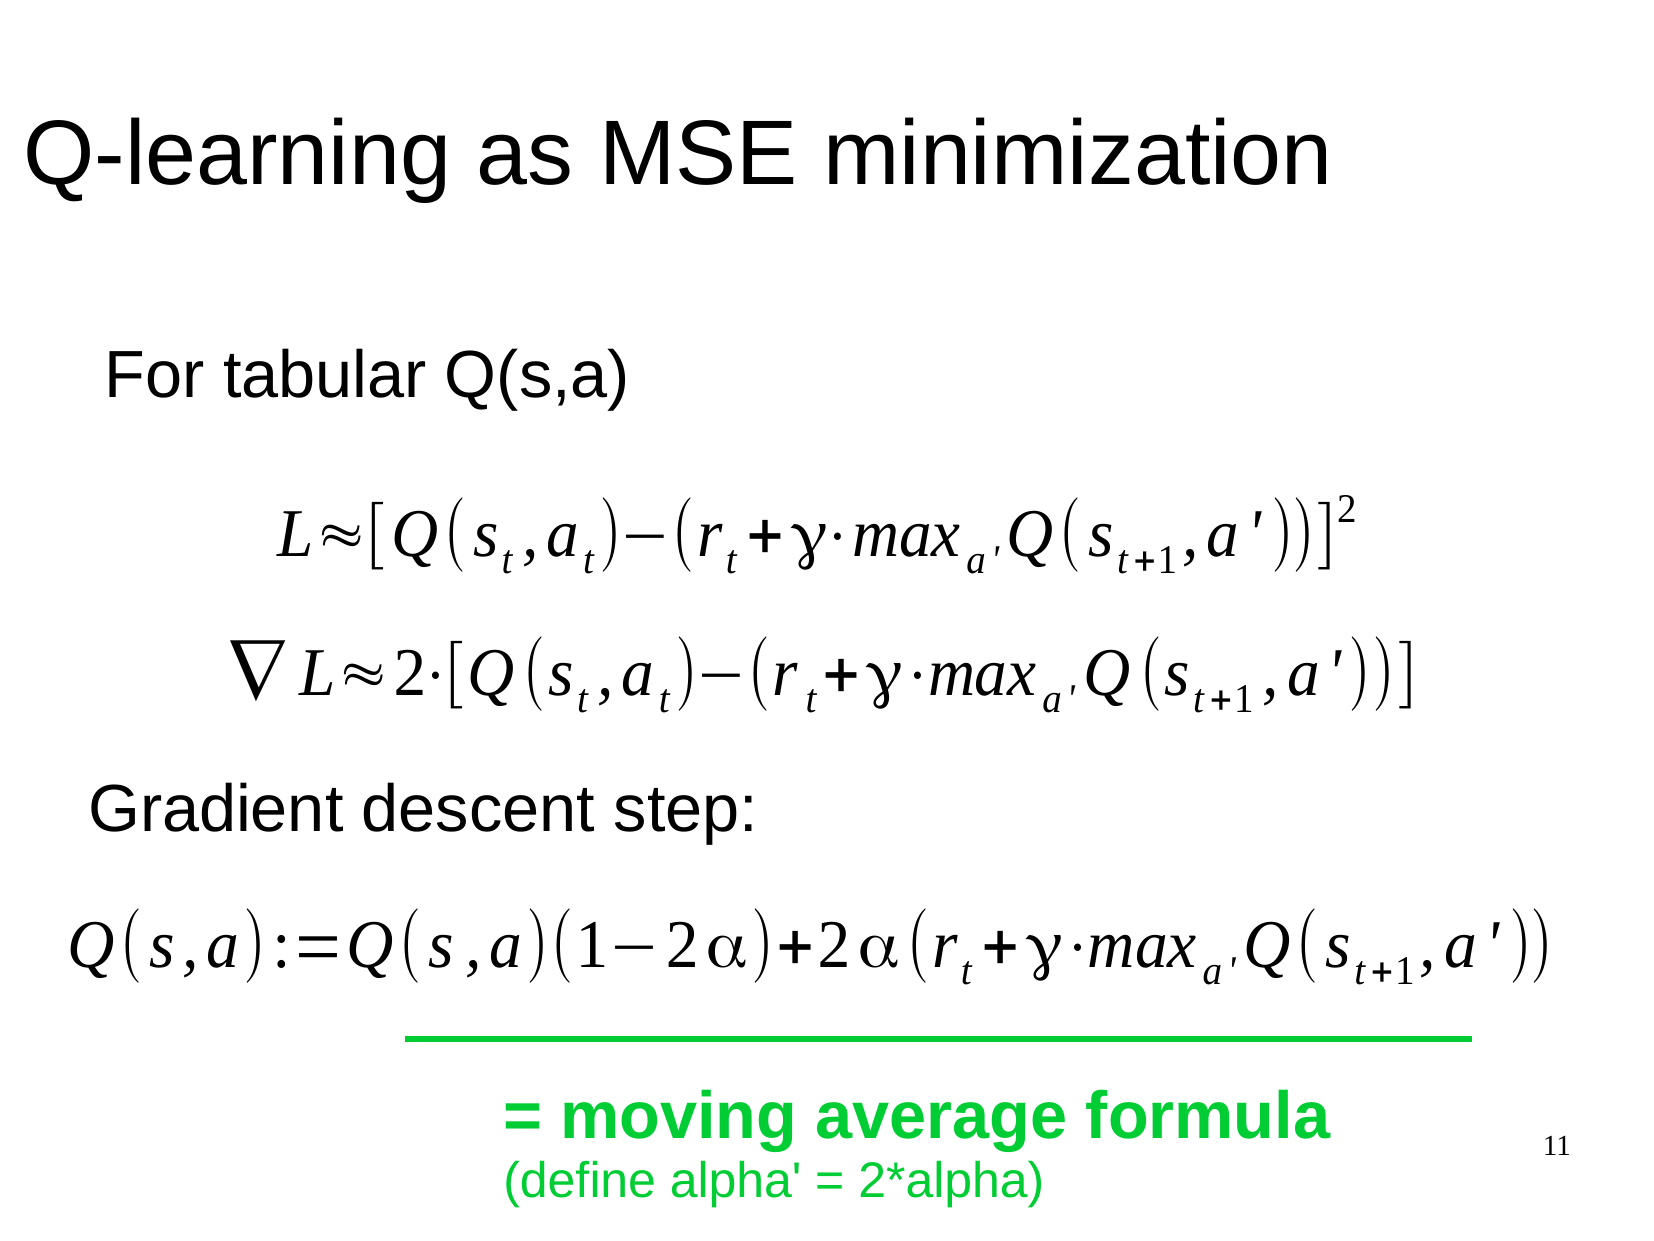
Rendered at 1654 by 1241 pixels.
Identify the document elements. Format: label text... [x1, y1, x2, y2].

text_box = moving average formula (define alpha' = 2*alpha) [488, 1070, 1489, 1217]
text_box For tabular Q(s,a) [69, 337, 1047, 413]
chart [51, 903, 1600, 992]
text_box Gradient descent step: [52, 770, 867, 846]
chart [209, 631, 1430, 720]
chart [257, 483, 1371, 581]
title Q-learning as MSE minimization [23, 49, 1512, 257]
